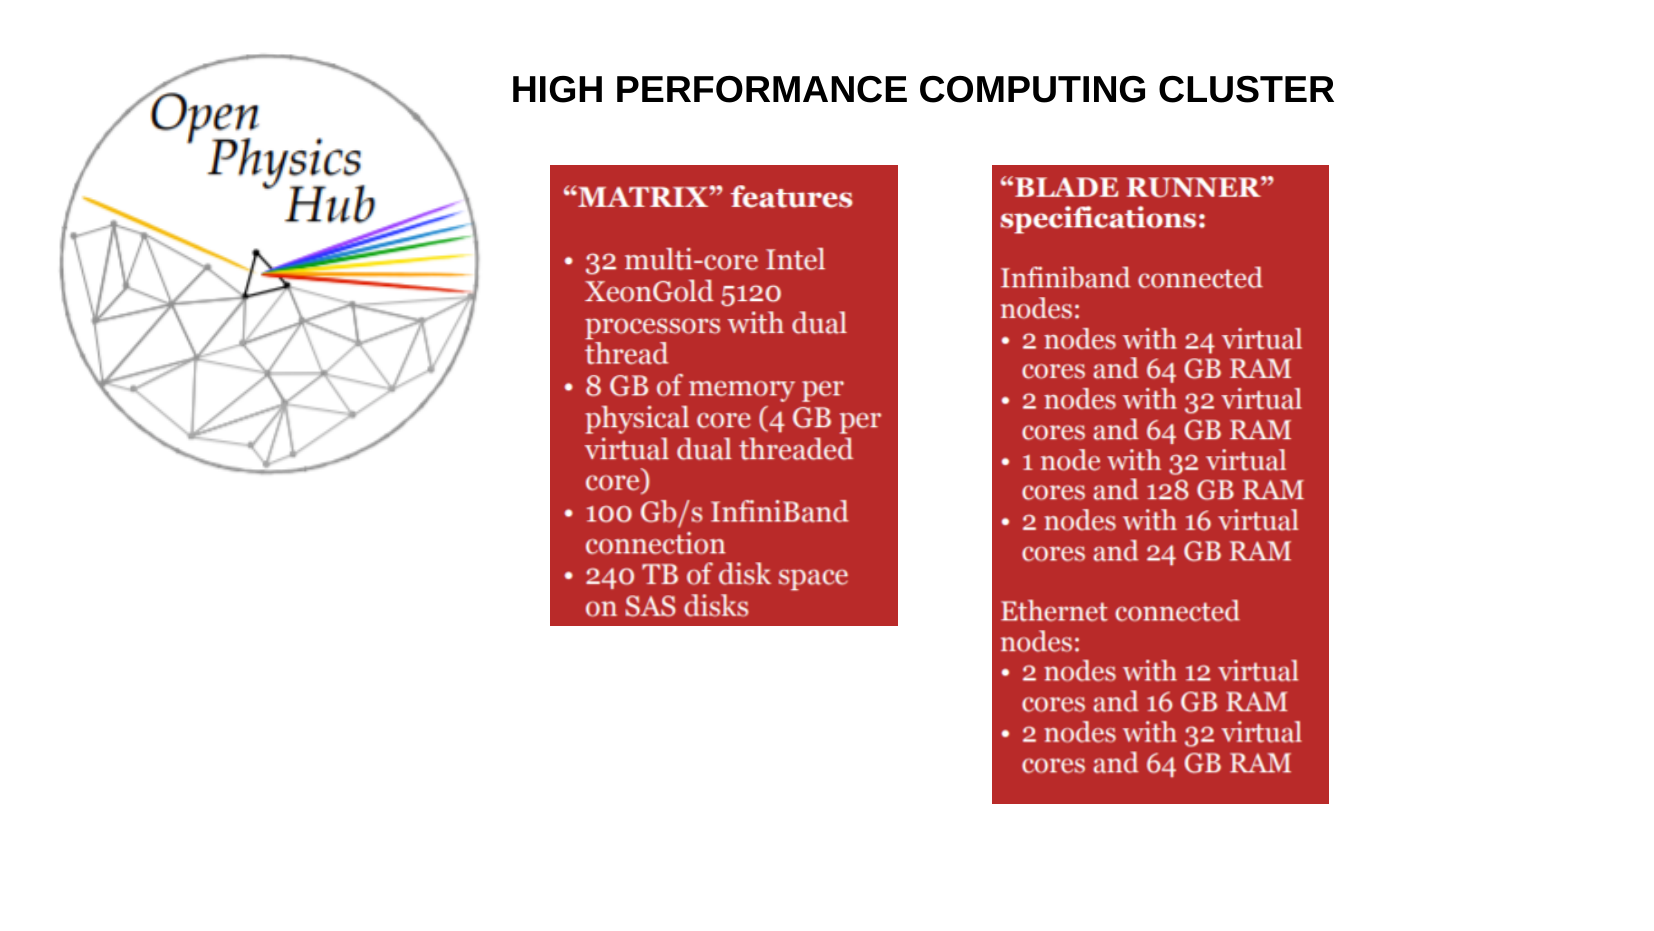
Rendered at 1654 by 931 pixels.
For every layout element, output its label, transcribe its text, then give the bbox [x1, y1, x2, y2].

picture [992, 179, 1329, 804]
text_box HIGH PERFORMANCE COMPUTING CLUSTER [496, 61, 1560, 179]
picture [550, 179, 898, 626]
picture [47, 47, 497, 482]
